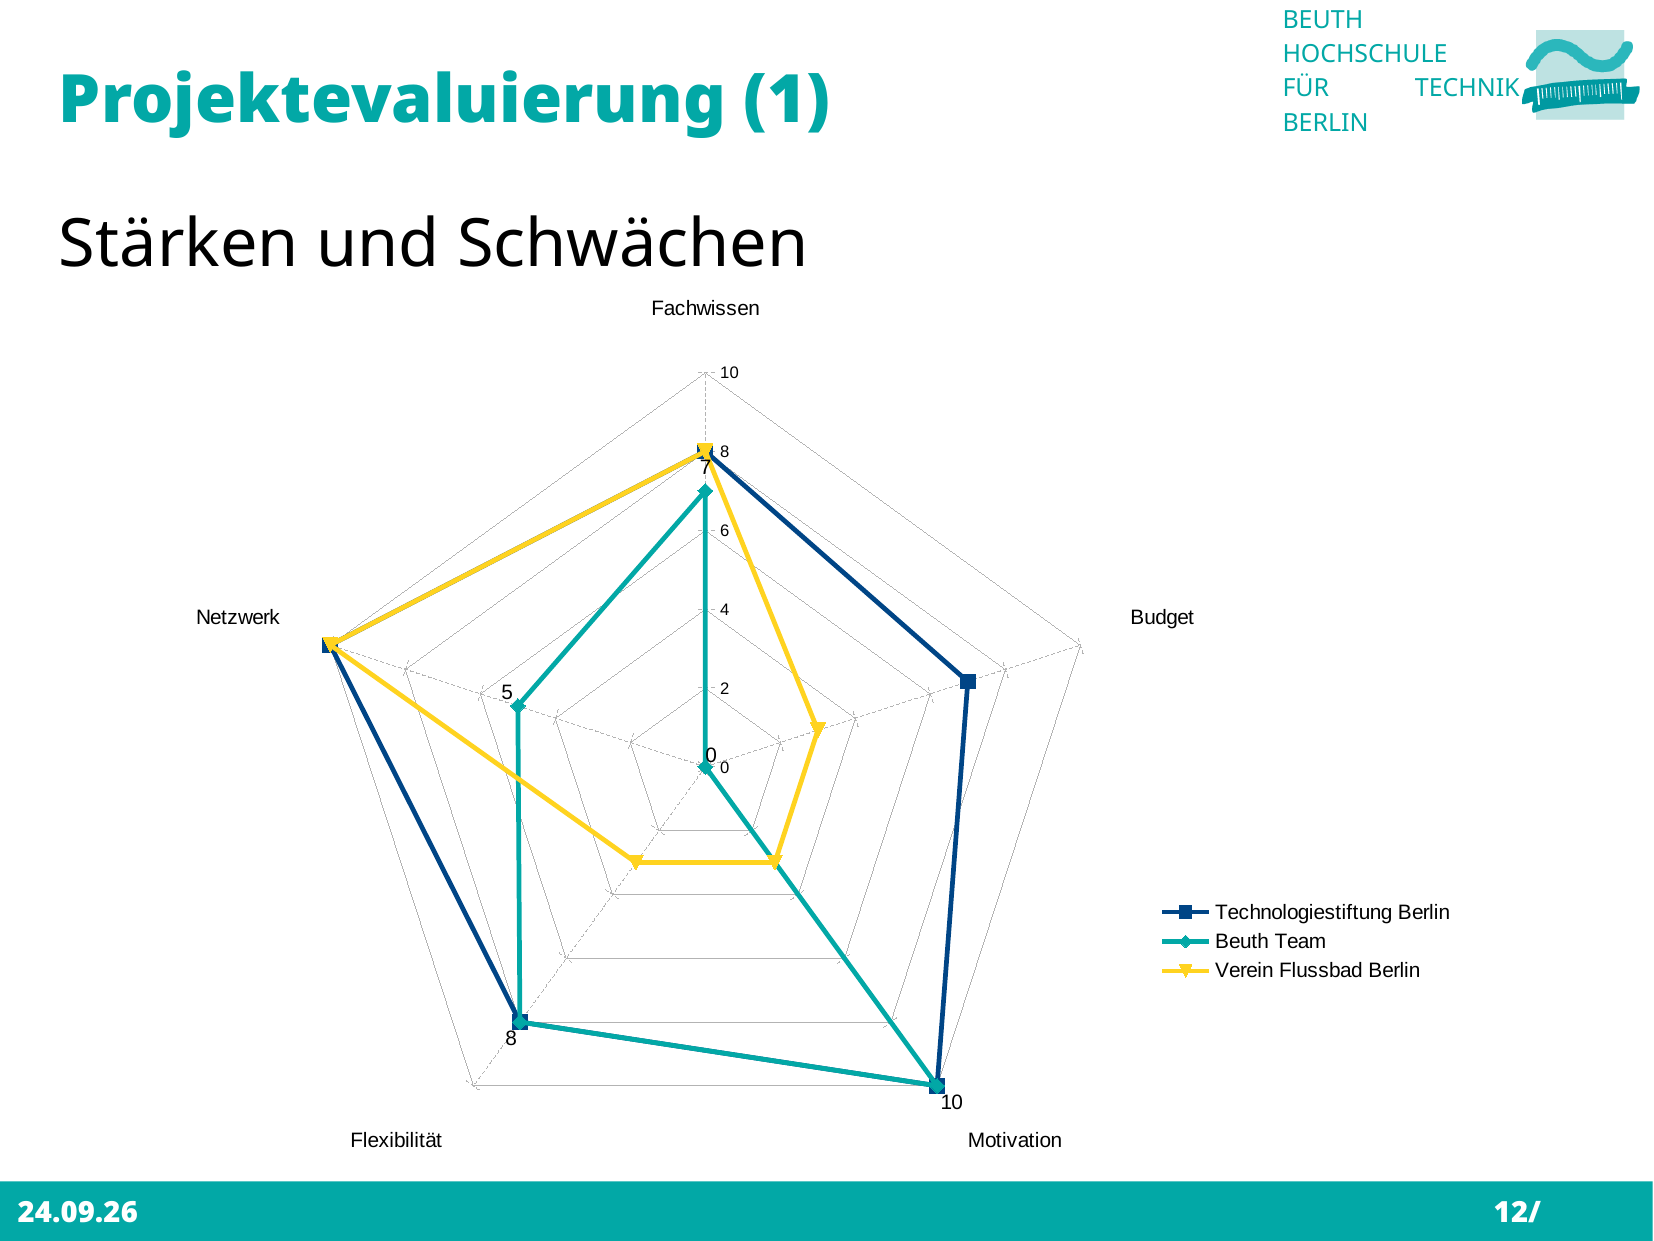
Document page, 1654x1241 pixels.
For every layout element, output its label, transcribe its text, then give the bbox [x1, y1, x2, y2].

list Stärken und Schwächen [58, 195, 1594, 1126]
chart [151, 278, 1502, 1186]
picture [1522, 30, 1640, 120]
title Projektevaluierung (1) [58, 35, 1240, 142]
